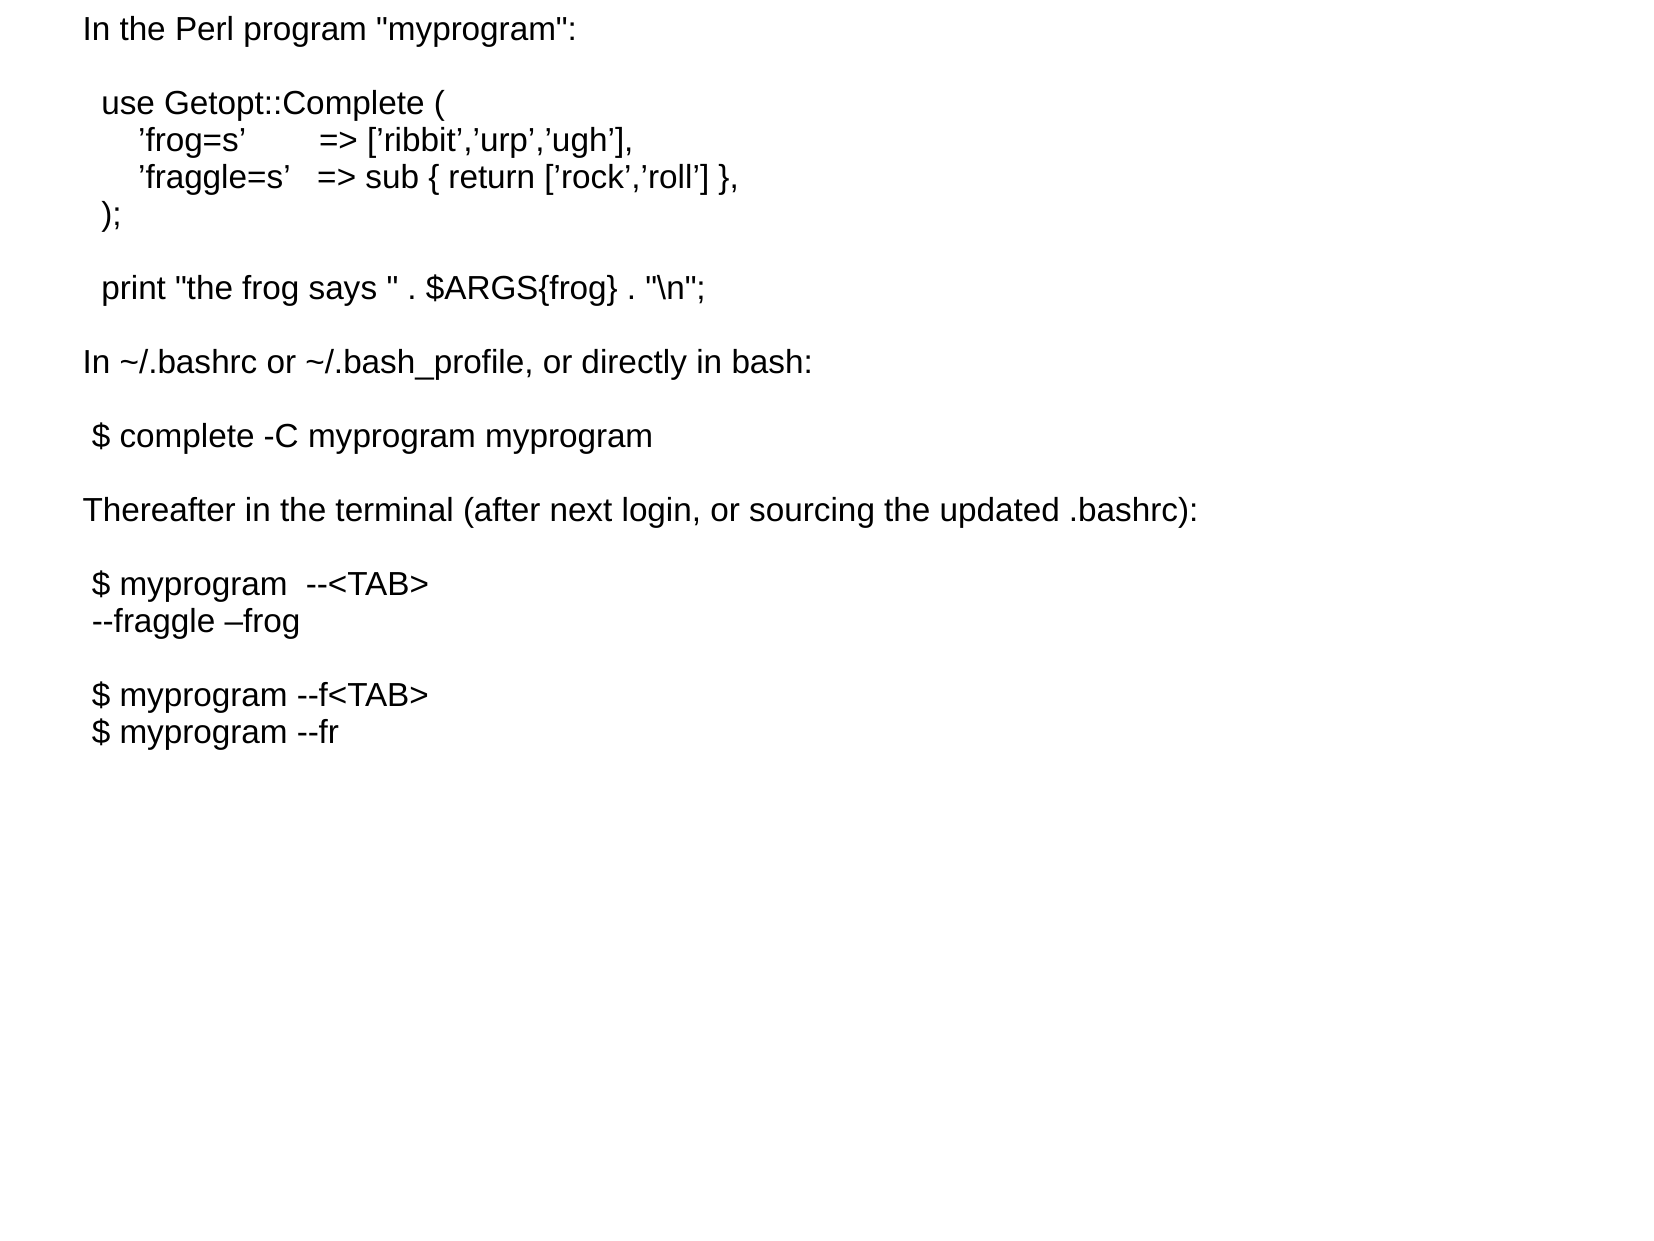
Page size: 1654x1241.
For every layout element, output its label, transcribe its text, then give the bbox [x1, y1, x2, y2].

subtitle In the Perl program "myprogram": use Getopt::Complete ( ’frog=s’ => [’ribbit’,’urp’,’ugh’], ’fraggle=s’ => sub { return [’rock’,’roll’] }, ); print "the frog says " . $ARGS{frog} . "\n"; In ~/.bashrc or ~/.bash_profile, or directly in bash: $ complete ‐C myprogram myprogram Thereafter in the terminal (after next login, or sourcing the updated .bashrc): $ myprogram --<TAB> --fraggle –frog $ myprogram ‐‐f<TAB> $ myprogram ‐‐fr [82, 10, 1571, 1070]
